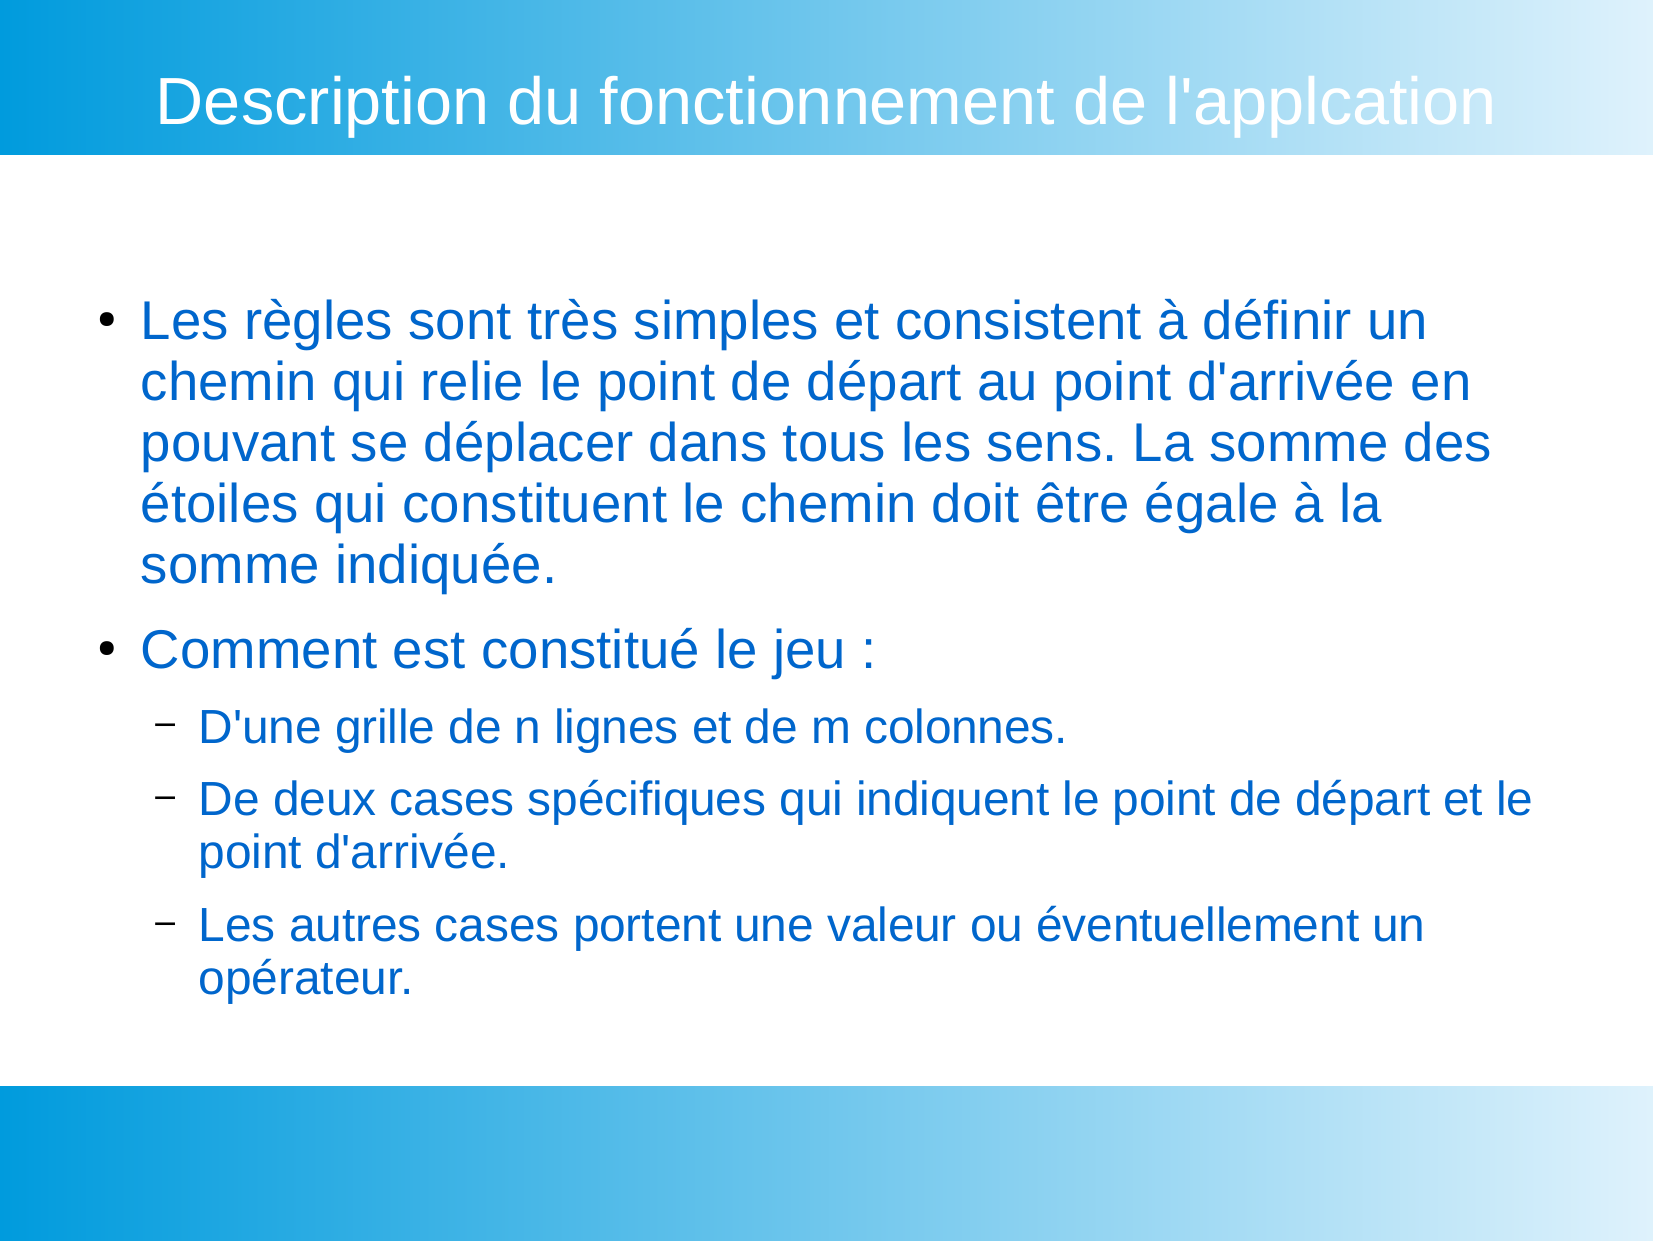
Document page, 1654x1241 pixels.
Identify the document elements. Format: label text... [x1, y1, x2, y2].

title Description du fonctionnement de l'applcation [82, 49, 1571, 155]
list Les règles sont très simples et consistent à définir un chemin qui relie le point de départ au point d'arrivée en pouvant se déplacer dans tous les sens. La somme des étoiles qui constituent le chemin doit être égale à la somme indiquée. Comment est constitué le jeu : D'une grille de n lignes et de m colonnes. De deux cases spécifiques qui indiquent le point de départ et le point d'arrivée. Les autres cases portent une valeur ou éventuellement un opérateur. [82, 290, 1571, 1010]
